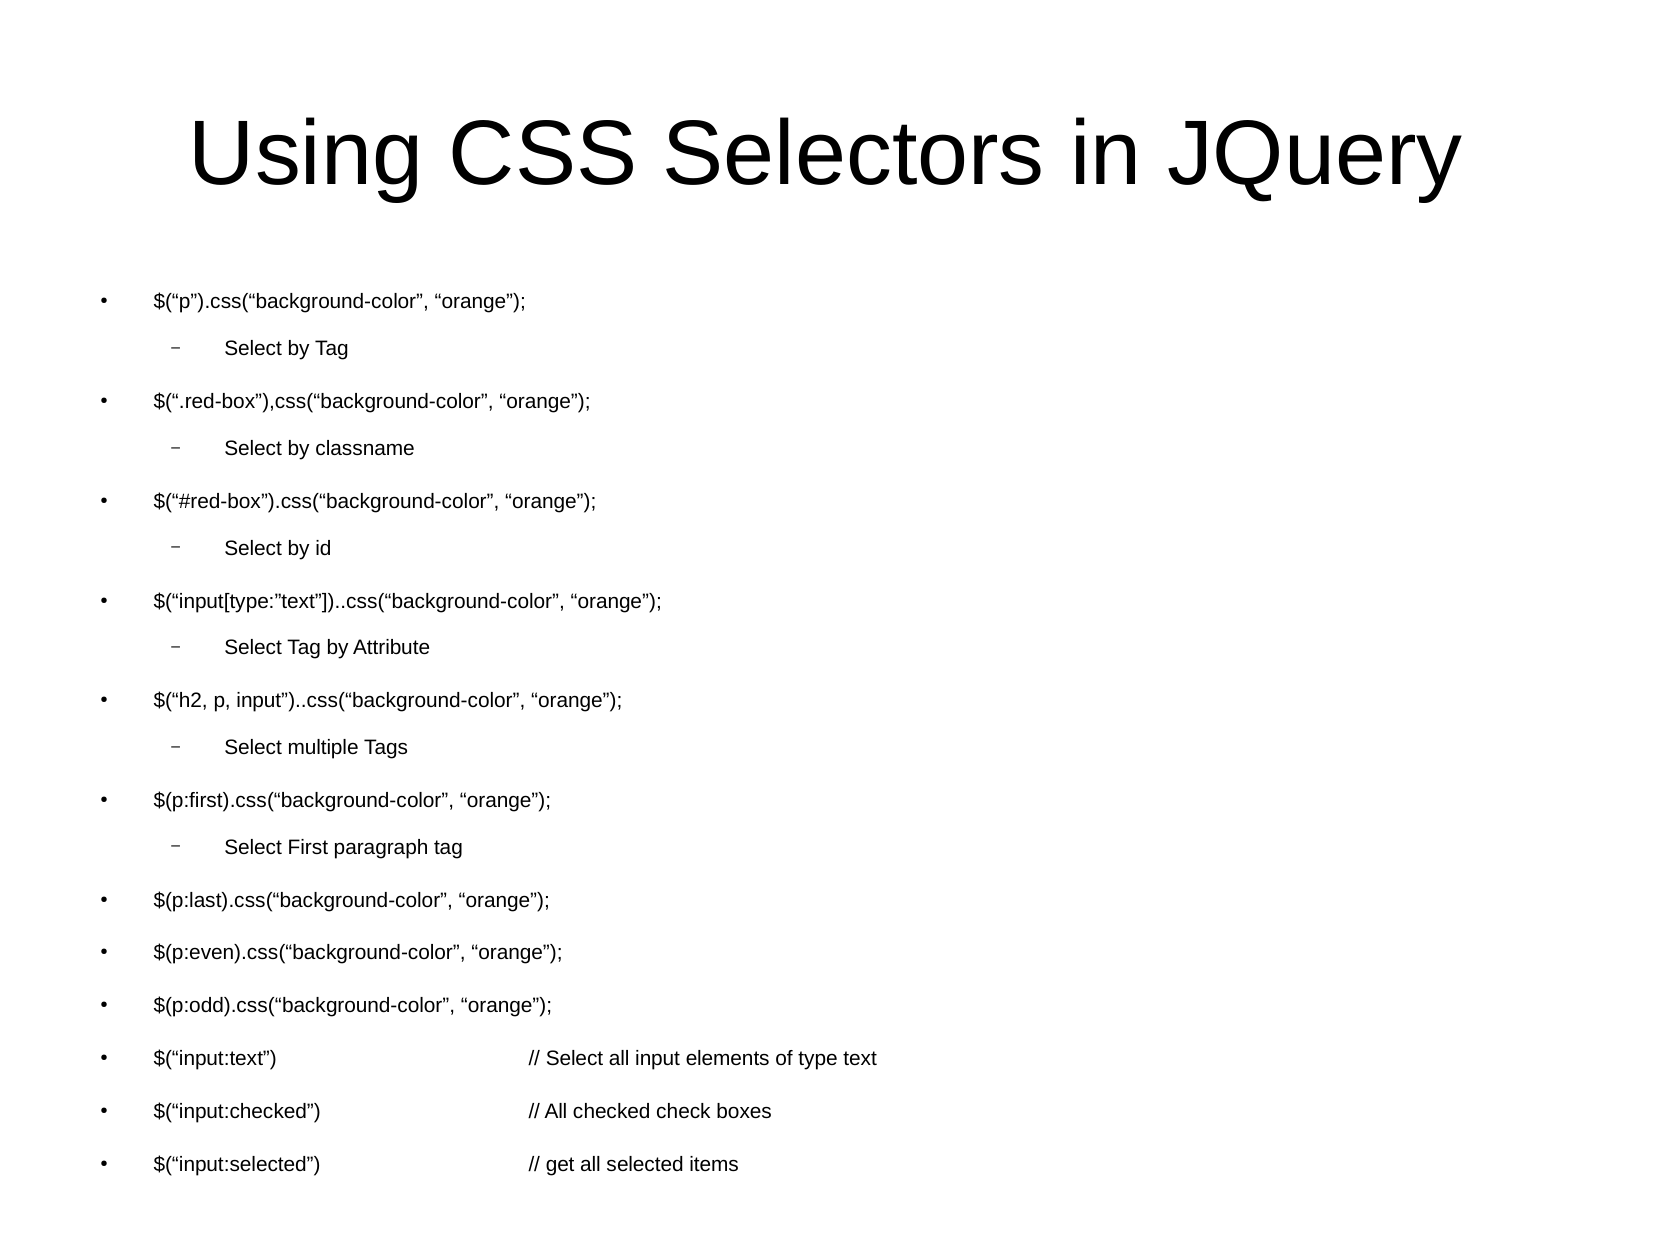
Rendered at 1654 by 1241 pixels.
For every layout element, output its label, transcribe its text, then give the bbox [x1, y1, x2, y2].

title Using CSS Selectors in JQuery [82, 49, 1571, 257]
list $(“p”).css(“background-color”, “orange”); Select by Tag $(“.red-box”),css(“background-color”, “orange”); Select by classname $(“#red-box”).css(“background-color”, “orange”); Select by id $(“input[type:”text”])..css(“background-color”, “orange”); Select Tag by Attribute $(“h2, p, input”)..css(“background-color”, “orange”); Select multiple Tags $(p:first).css(“background-color”, “orange”); Select First paragraph tag $(p:last).css(“background-color”, “orange”); $(p:even).css(“background-color”, “orange”); $(p:odd).css(“background-color”, “orange”); $(“input:text”) // Select all input elements of type text $(“input:checked”) // All checked check boxes $(“input:selected”) // get all selected items [82, 290, 1571, 1201]
